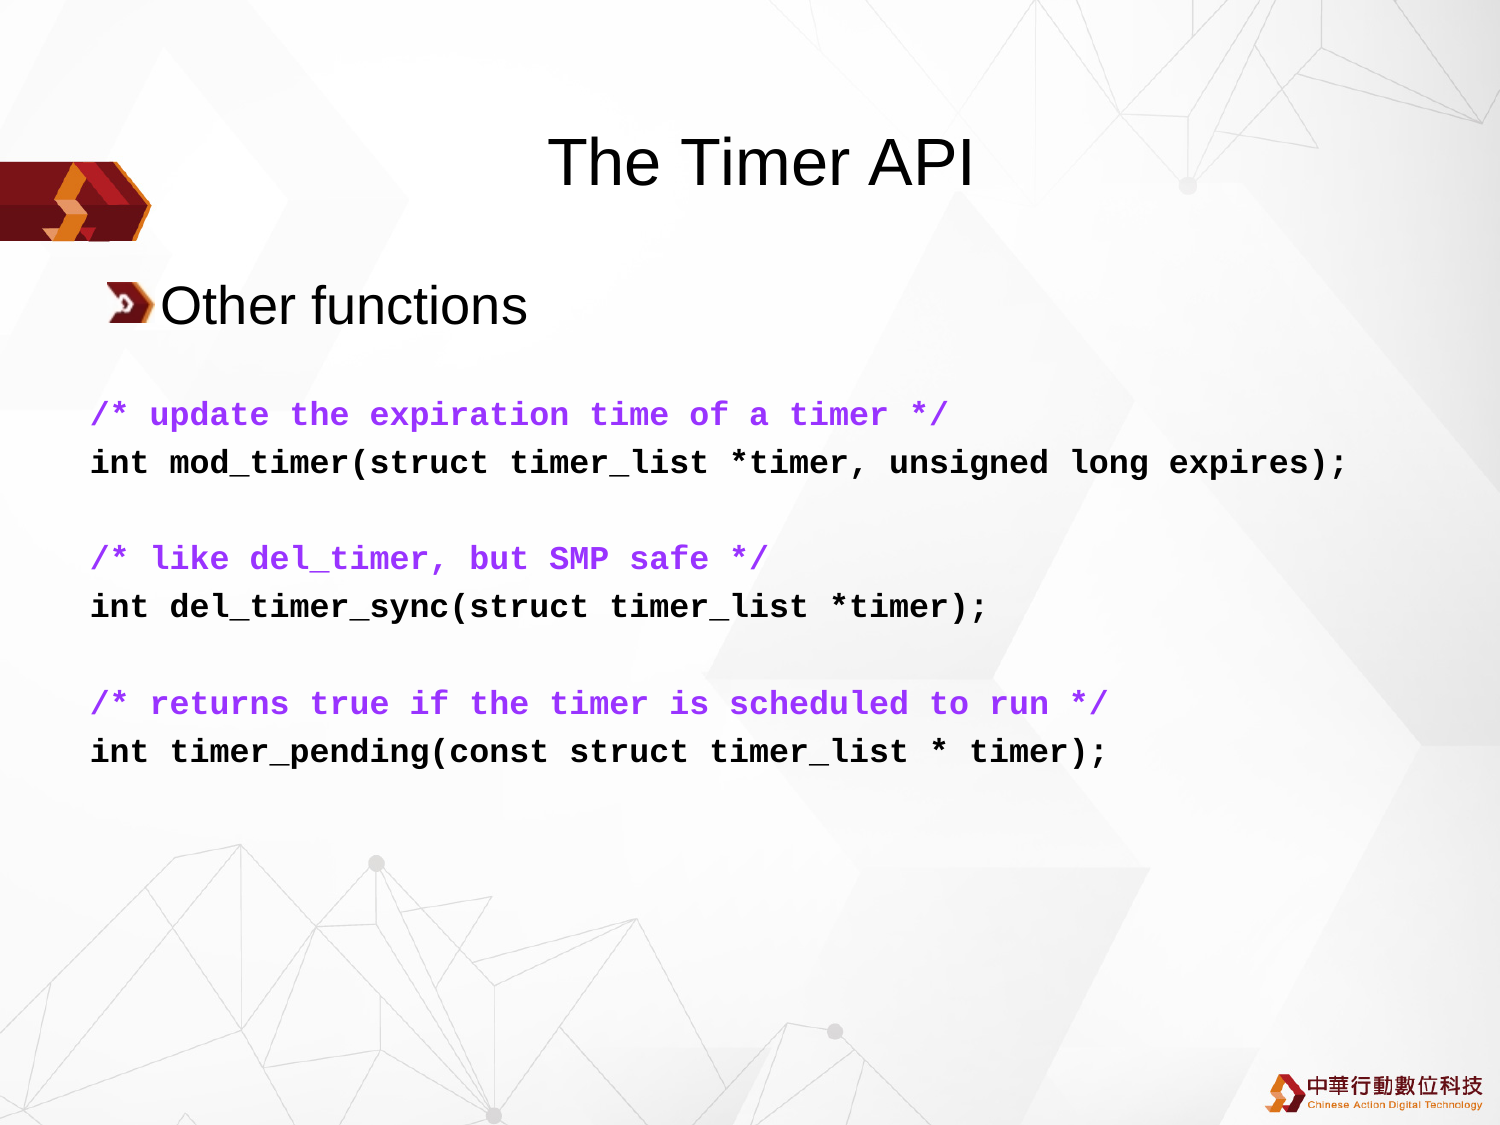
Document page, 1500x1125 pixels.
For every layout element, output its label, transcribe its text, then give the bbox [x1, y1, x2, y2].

title The Timer API [75, 110, 1426, 200]
picture [0, 0, 1500, 1125]
list Other functions /* update the expiration time of a timer */ int mod_timer(struct timer_list *timer, unsigned long expires); /* like del_timer, but SMP safe */ int del_timer_sync(struct timer_list *timer); /* returns true if the timer is scheduled to run */ int timer_pending(const struct timer_list * timer); [75, 262, 1426, 1006]
